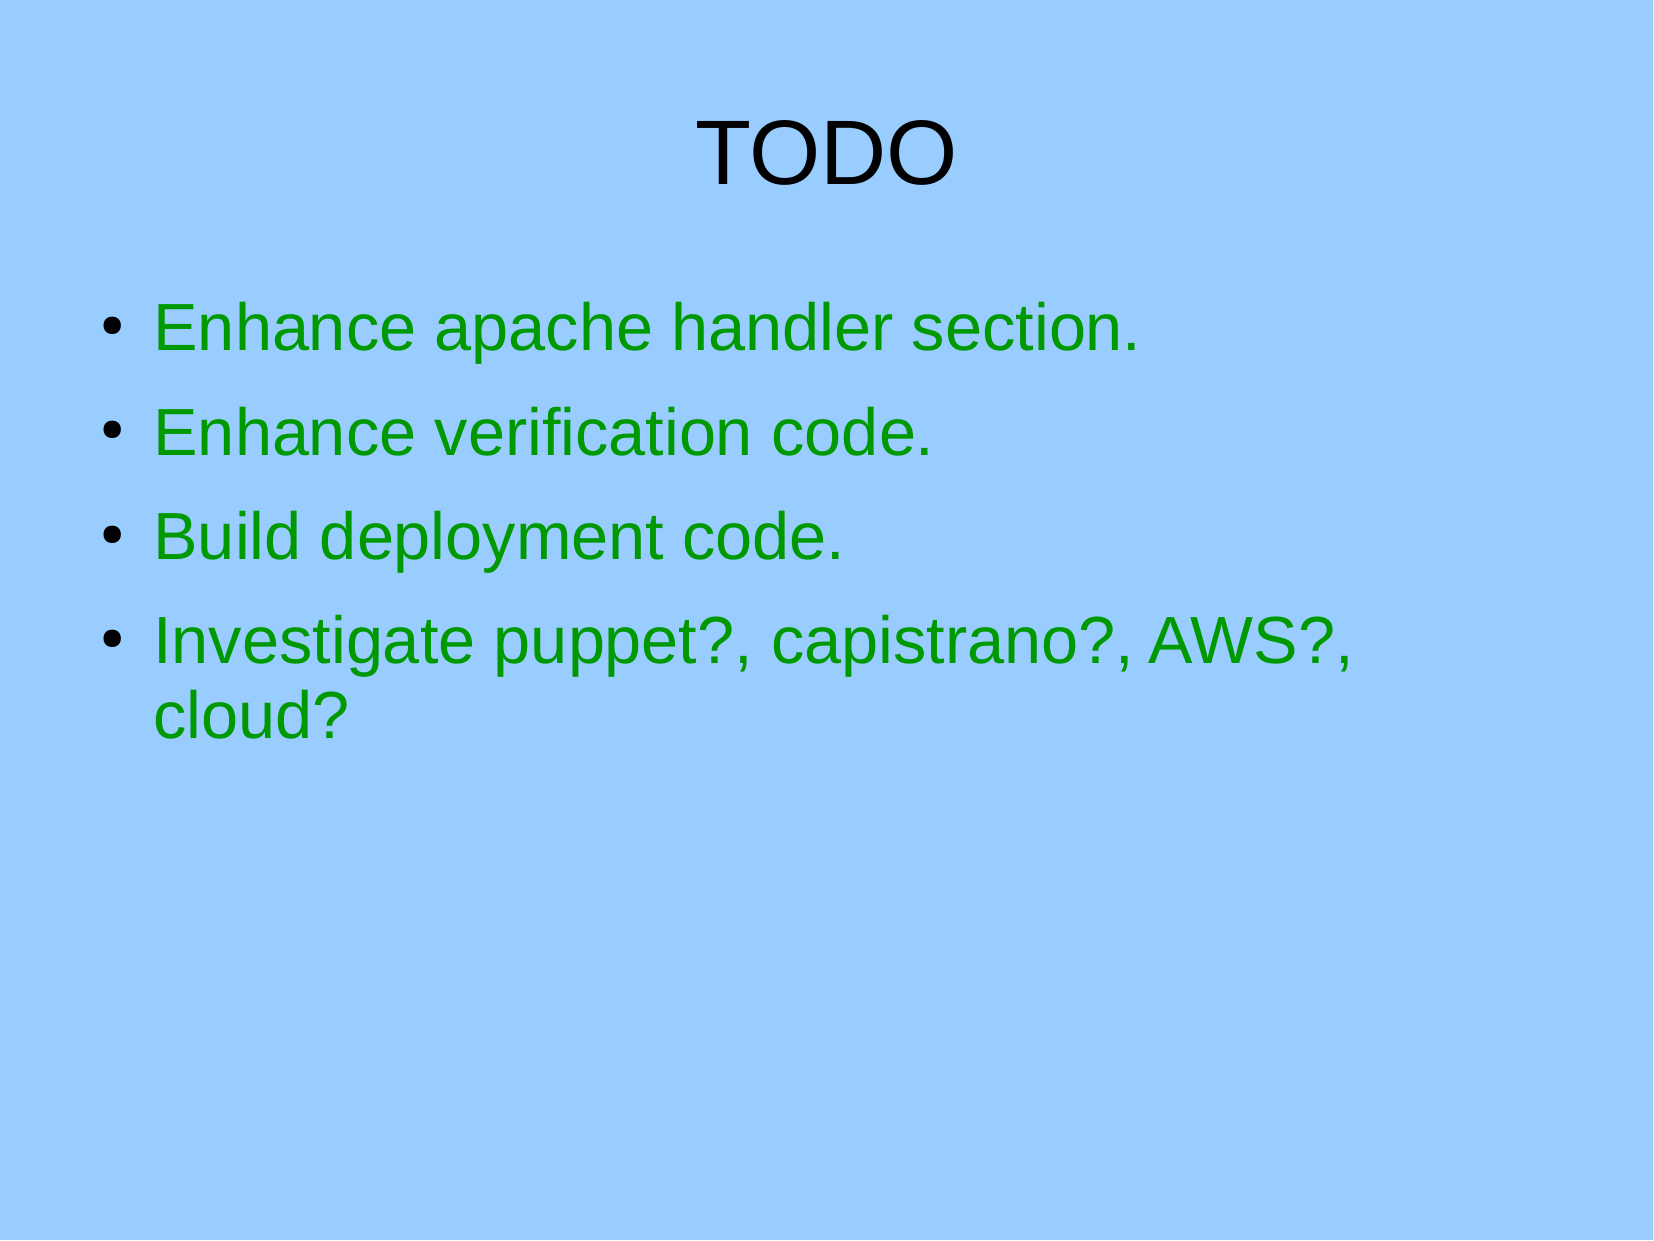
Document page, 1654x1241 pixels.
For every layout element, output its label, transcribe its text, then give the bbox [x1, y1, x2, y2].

title TODO [82, 49, 1571, 257]
list Enhance apache handler section. Enhance verification code. Build deployment code. Investigate puppet?, capistrano?, AWS?, cloud? [82, 290, 1538, 1010]
